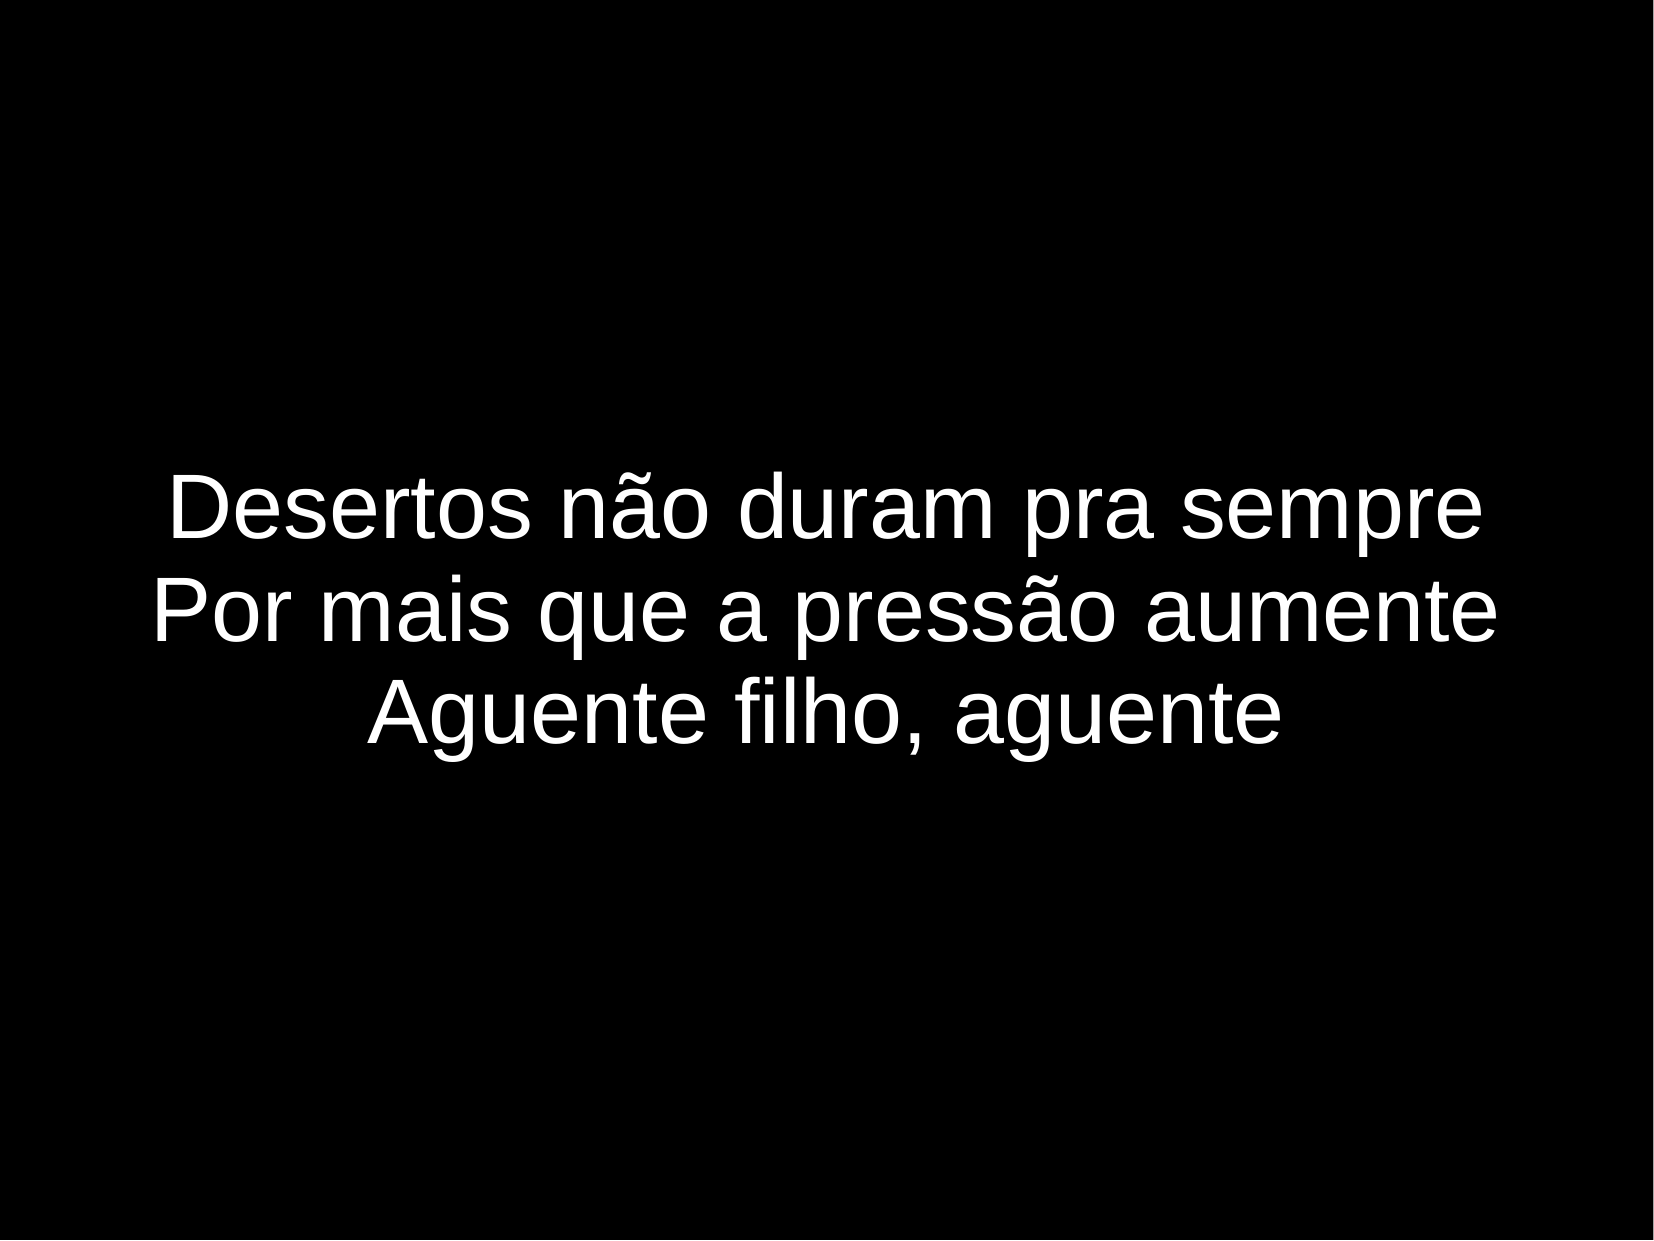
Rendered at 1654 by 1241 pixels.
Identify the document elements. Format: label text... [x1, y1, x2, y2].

subtitle Desertos não duram pra sempre Por mais que a pressão aumente Aguente filho, aguente [82, 49, 1571, 1170]
